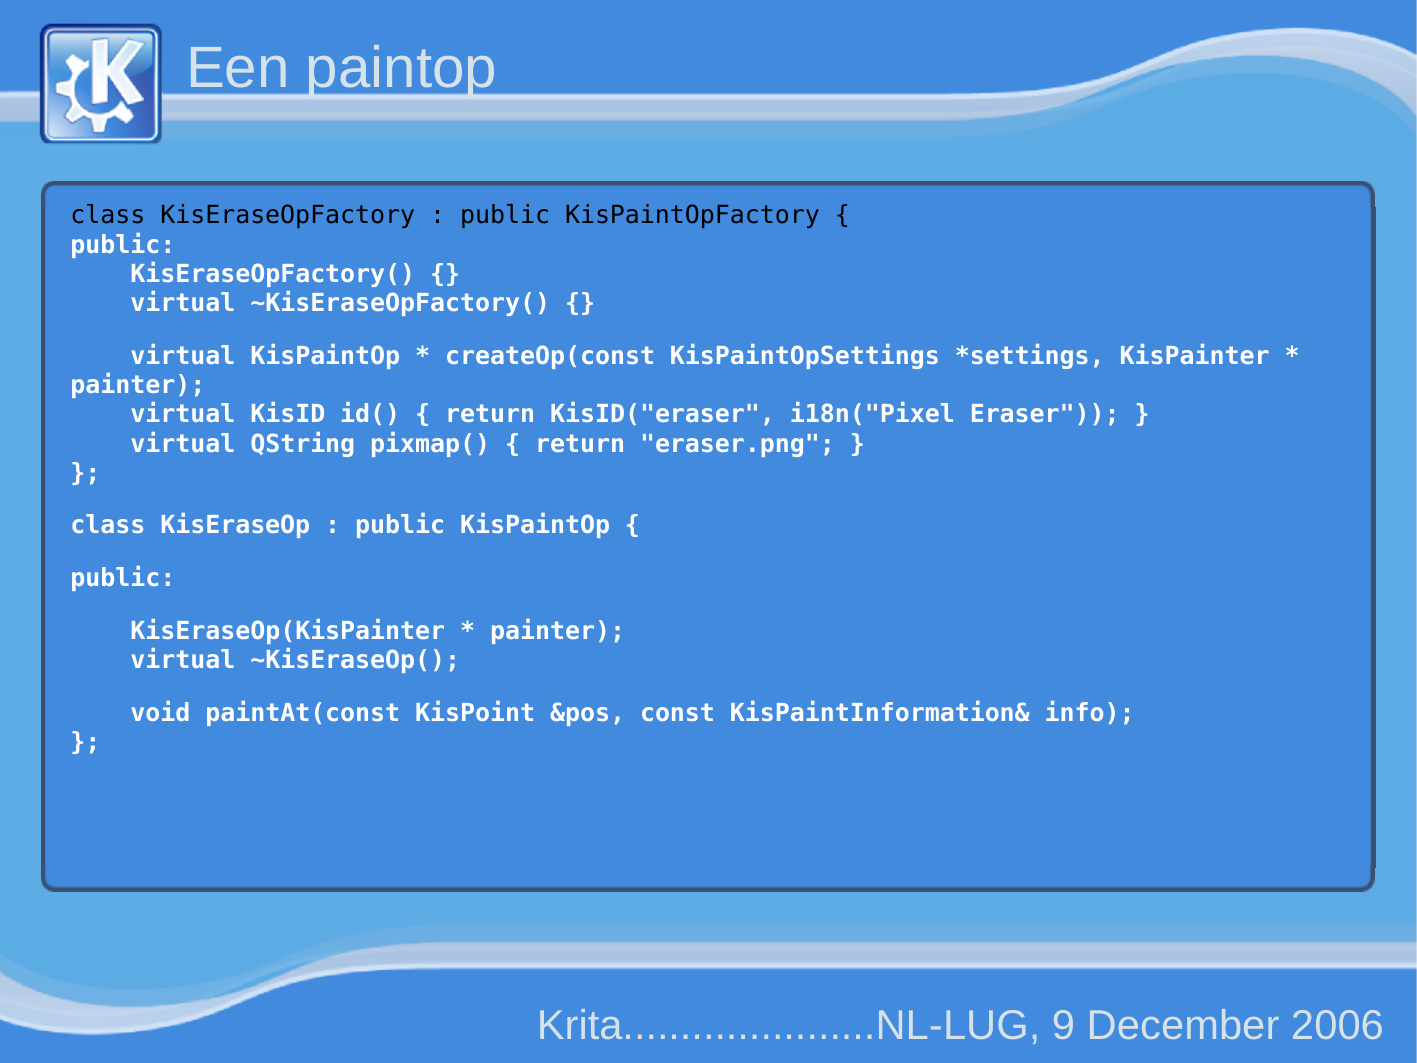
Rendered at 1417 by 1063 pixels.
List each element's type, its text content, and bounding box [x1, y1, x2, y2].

picture [0, 0, 1417, 1063]
text_box Een paintop [171, 27, 1048, 105]
text_box class KisEraseOpFactory : public KisPaintOpFactory { public: KisEraseOpFactory() {} virtual ~KisEraseOpFactory() {} virtual KisPaintOp * createOp(const KisPaintOpSettings *settings, KisPainter * painter); virtual KisID id() { return KisID("eraser", i18n("Pixel Eraser")); } virtual QString pixmap() { return "eraser.png"; } }; class KisEraseOp : public KisPaintOp { public: KisEraseOp(KisPainter * painter); virtual ~KisEraseOp(); void paintAt(const KisPoint &pos, const KisPaintInformation& info); }; [55, 193, 1357, 1063]
